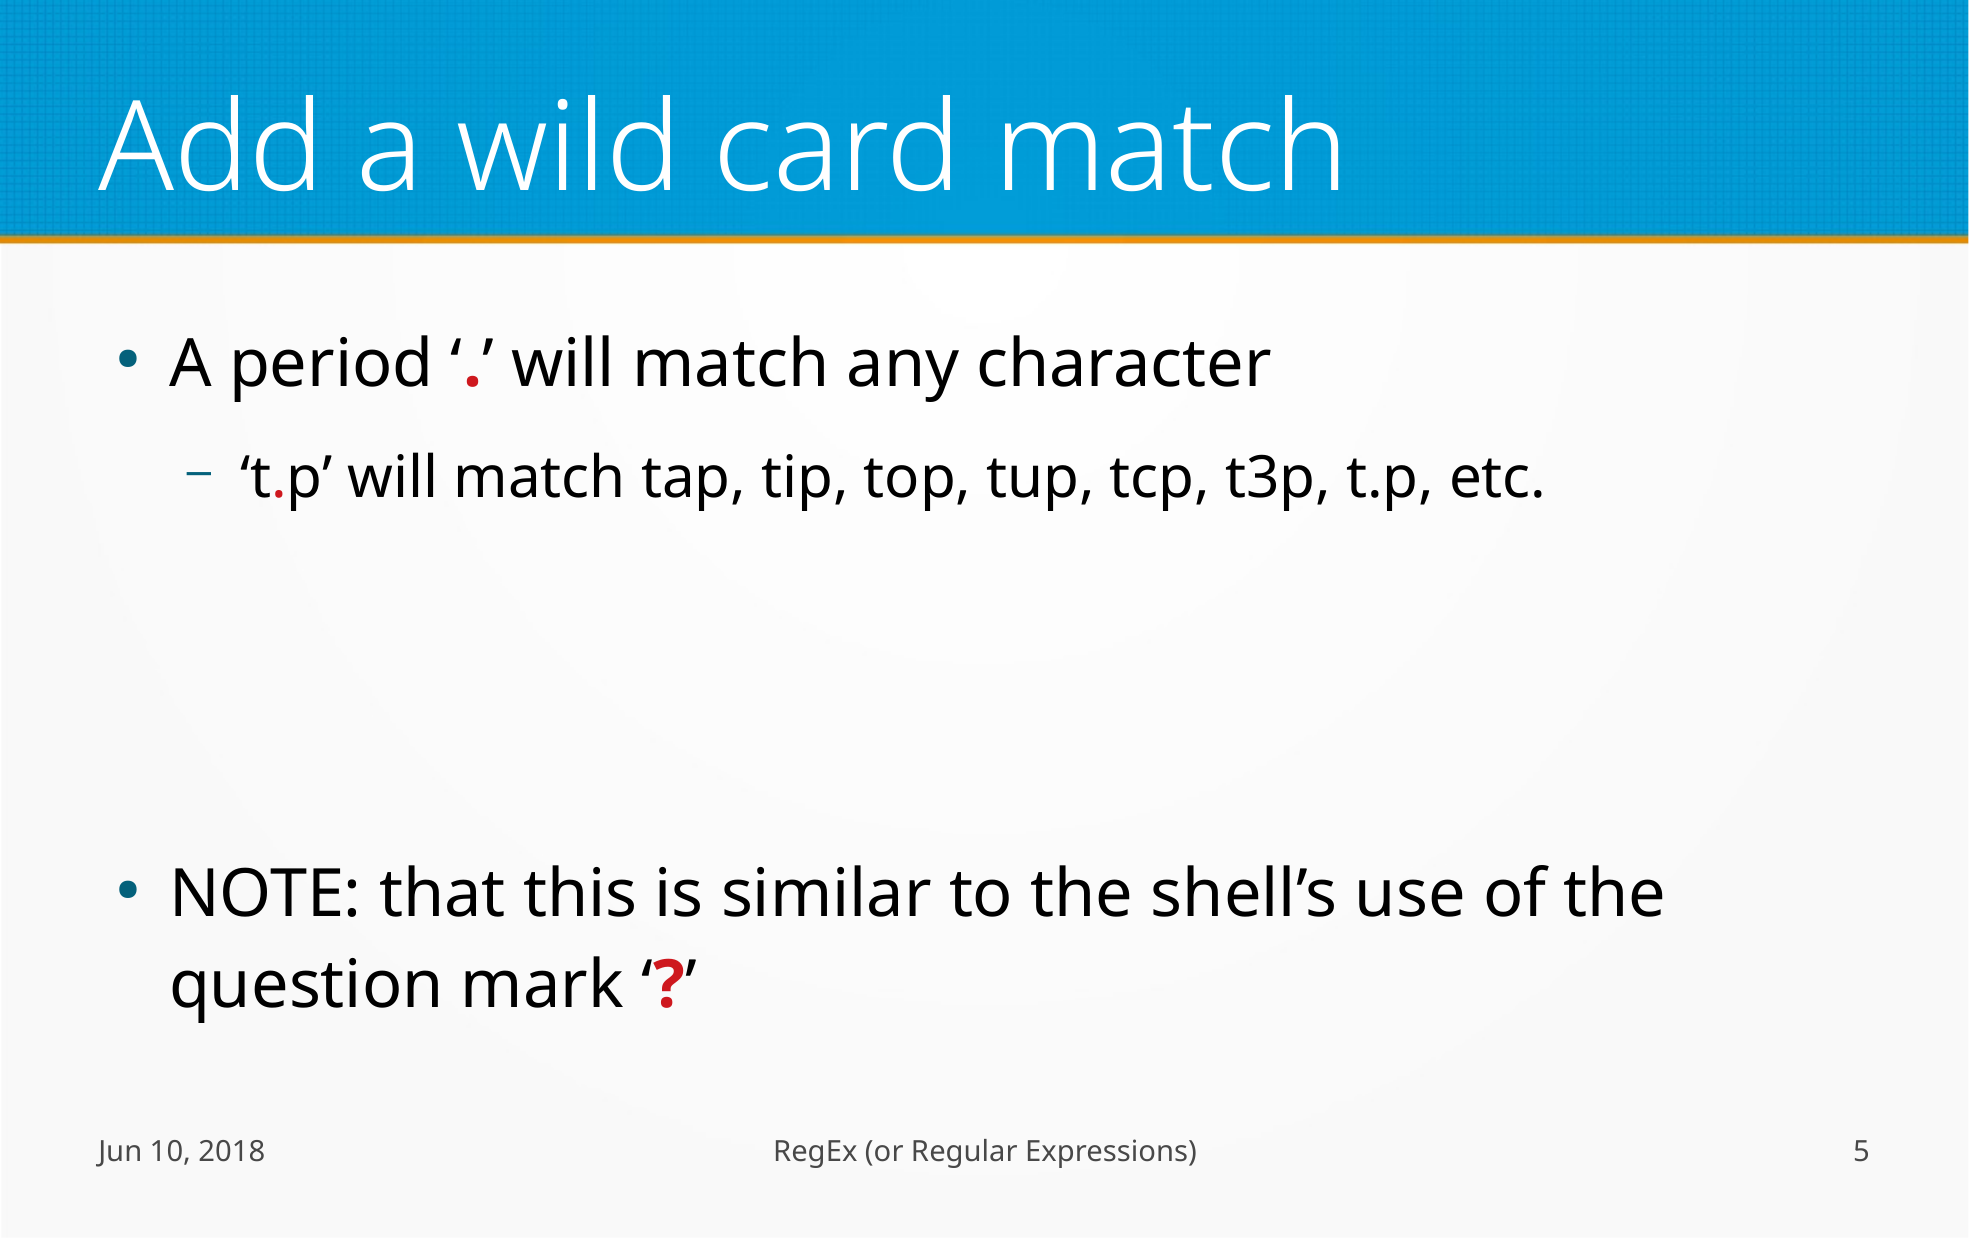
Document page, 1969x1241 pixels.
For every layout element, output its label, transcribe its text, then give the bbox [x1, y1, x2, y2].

list A period ‘.’ will match any character ‘t.p’ will match tap, tip, top, tup, tcp, t3p, t.p, etc. NOTE: that this is similar to the shell’s use of the question mark ‘?’ [98, 315, 1861, 1081]
title Add a wild card match [98, 19, 1870, 227]
picture [0, 233, 1969, 1241]
